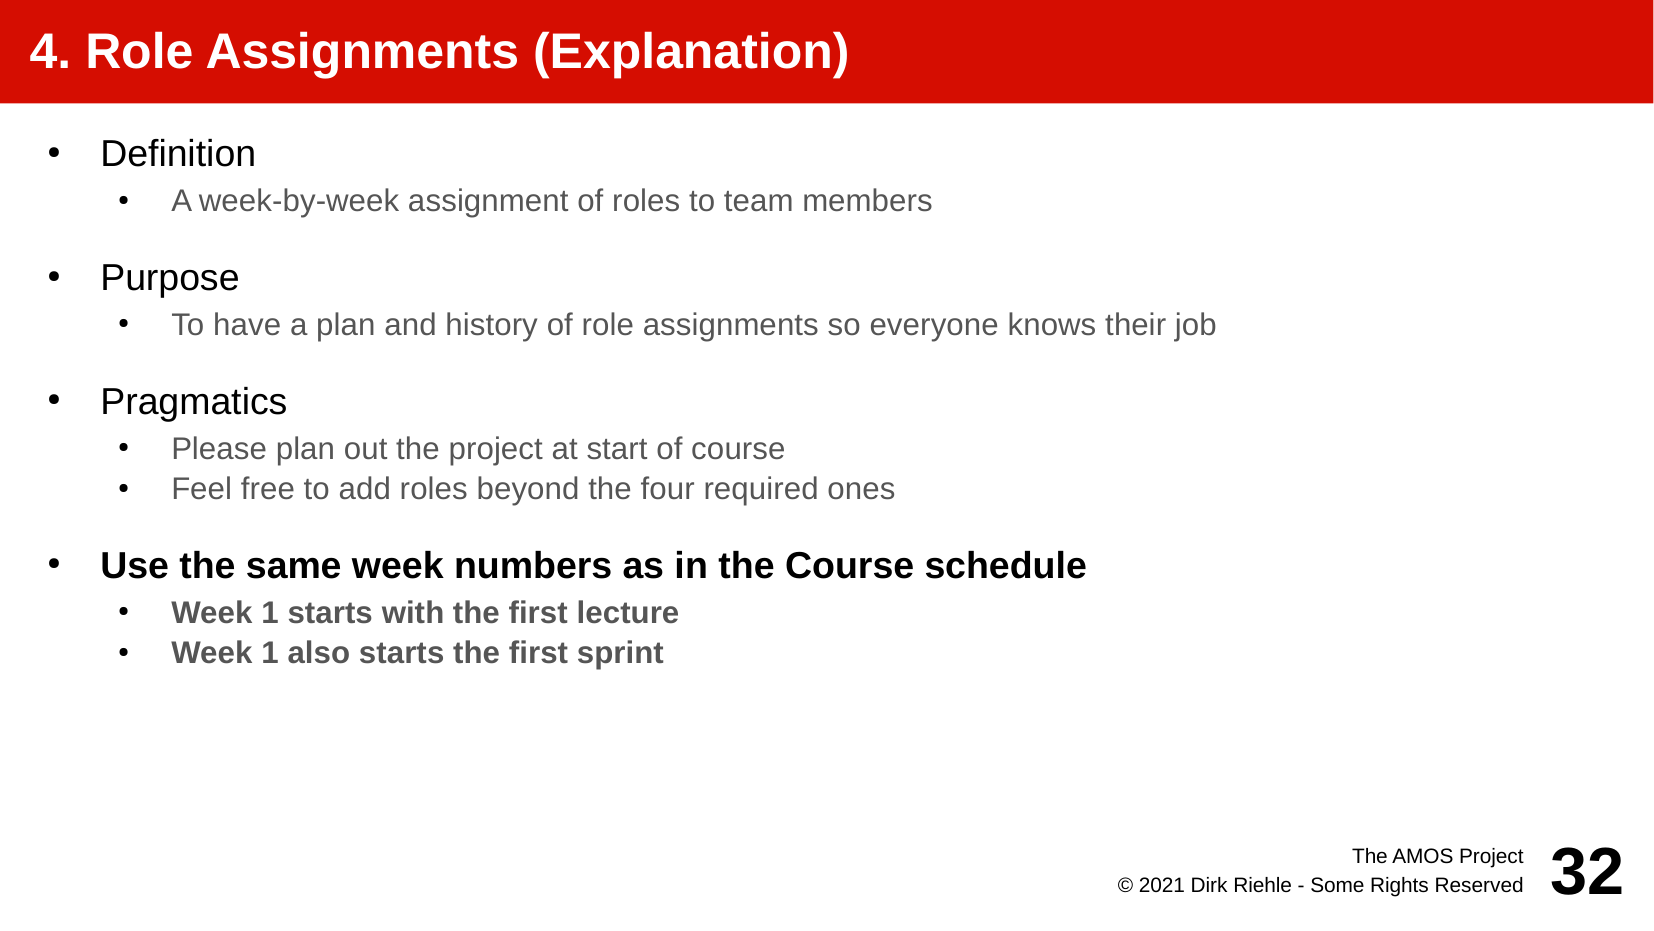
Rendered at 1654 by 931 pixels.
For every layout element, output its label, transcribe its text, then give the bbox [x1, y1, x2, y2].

list Definition A week-by-week assignment of roles to team members Purpose To have a plan and history of role assignments so everyone knows their job Pragmatics Please plan out the project at start of course Feel free to add roles beyond the four required ones Use the same week numbers as in the Course schedule Week 1 starts with the first lecture Week 1 also starts the first sprint [29, 132, 1625, 813]
title 4. Role Assignments (Explanation) [0, 0, 1654, 104]
